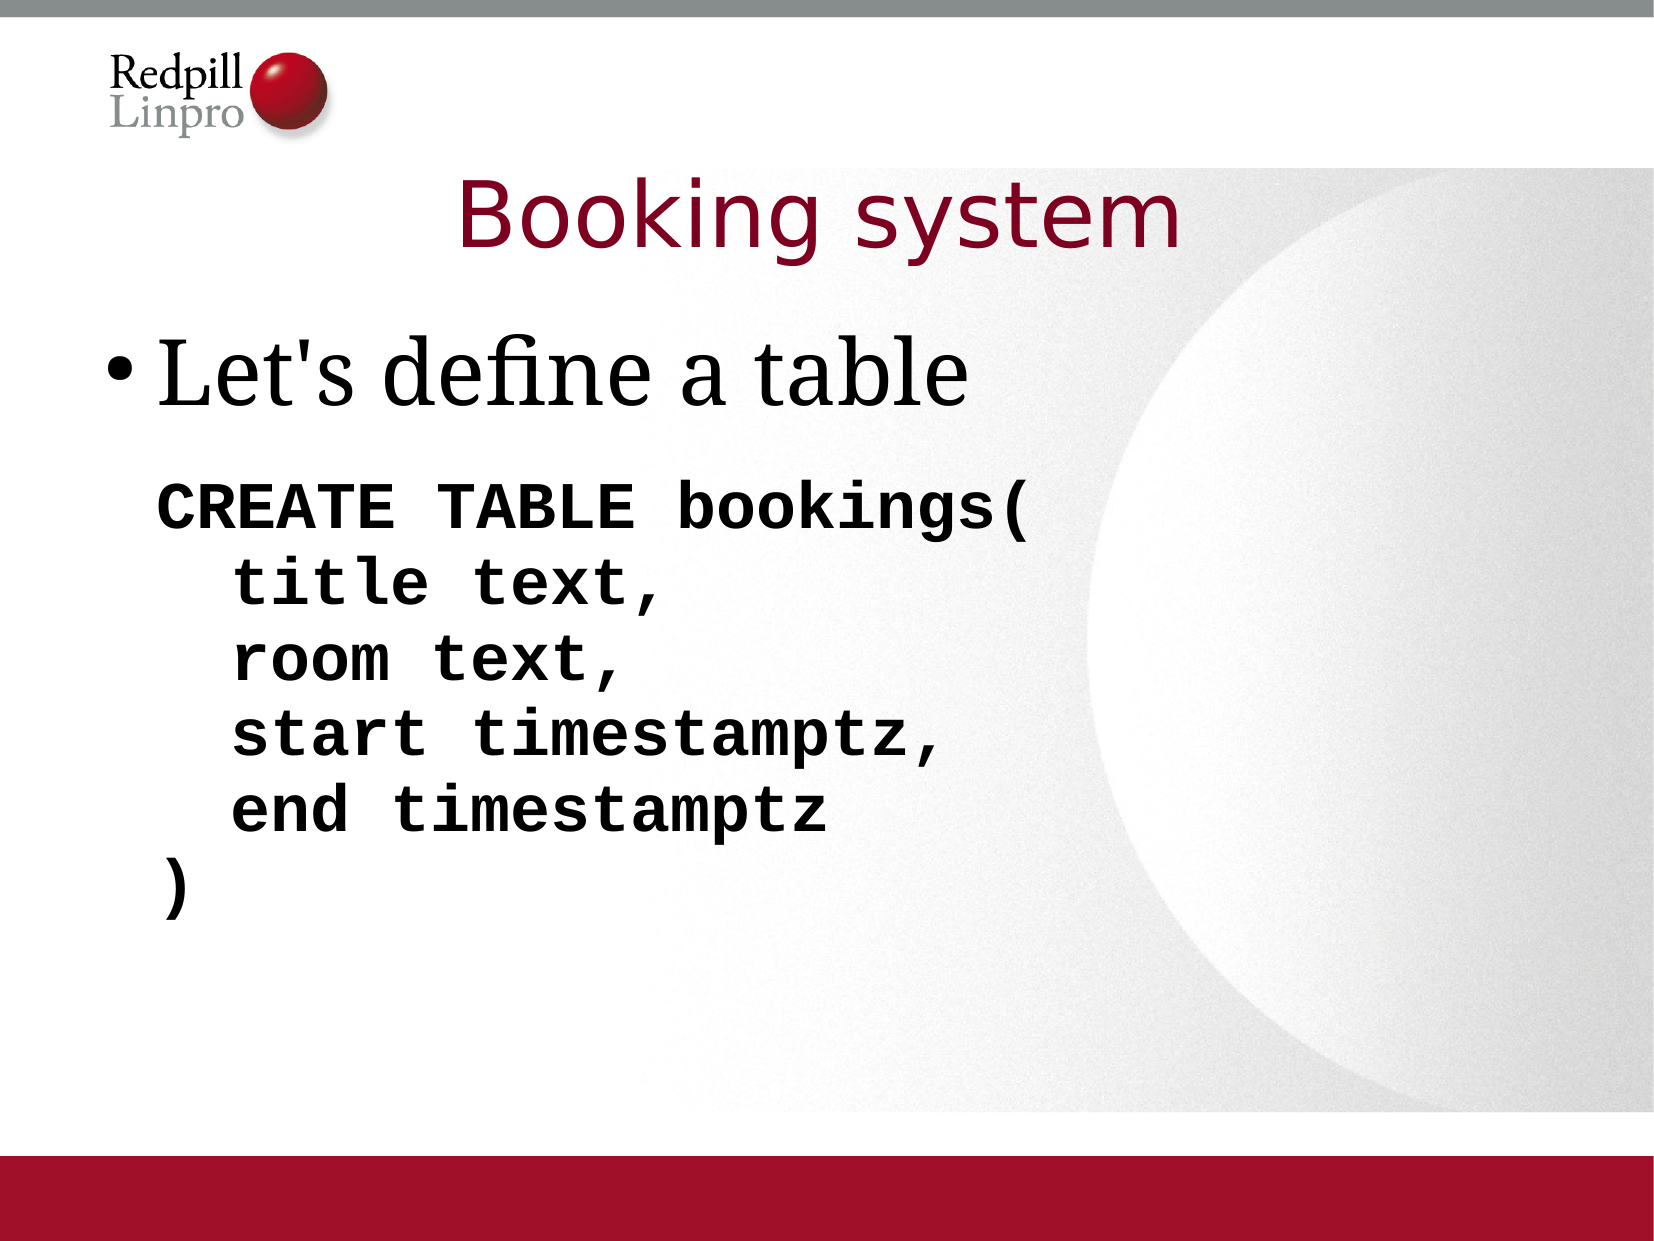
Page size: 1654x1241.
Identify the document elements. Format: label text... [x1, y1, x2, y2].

title Booking system [76, 147, 1565, 285]
list Let's define a table CREATE TABLE bookings( title text, room text, start timestamptz, end timestamptz ) [85, 307, 1574, 1112]
picture [0, 0, 1654, 1241]
